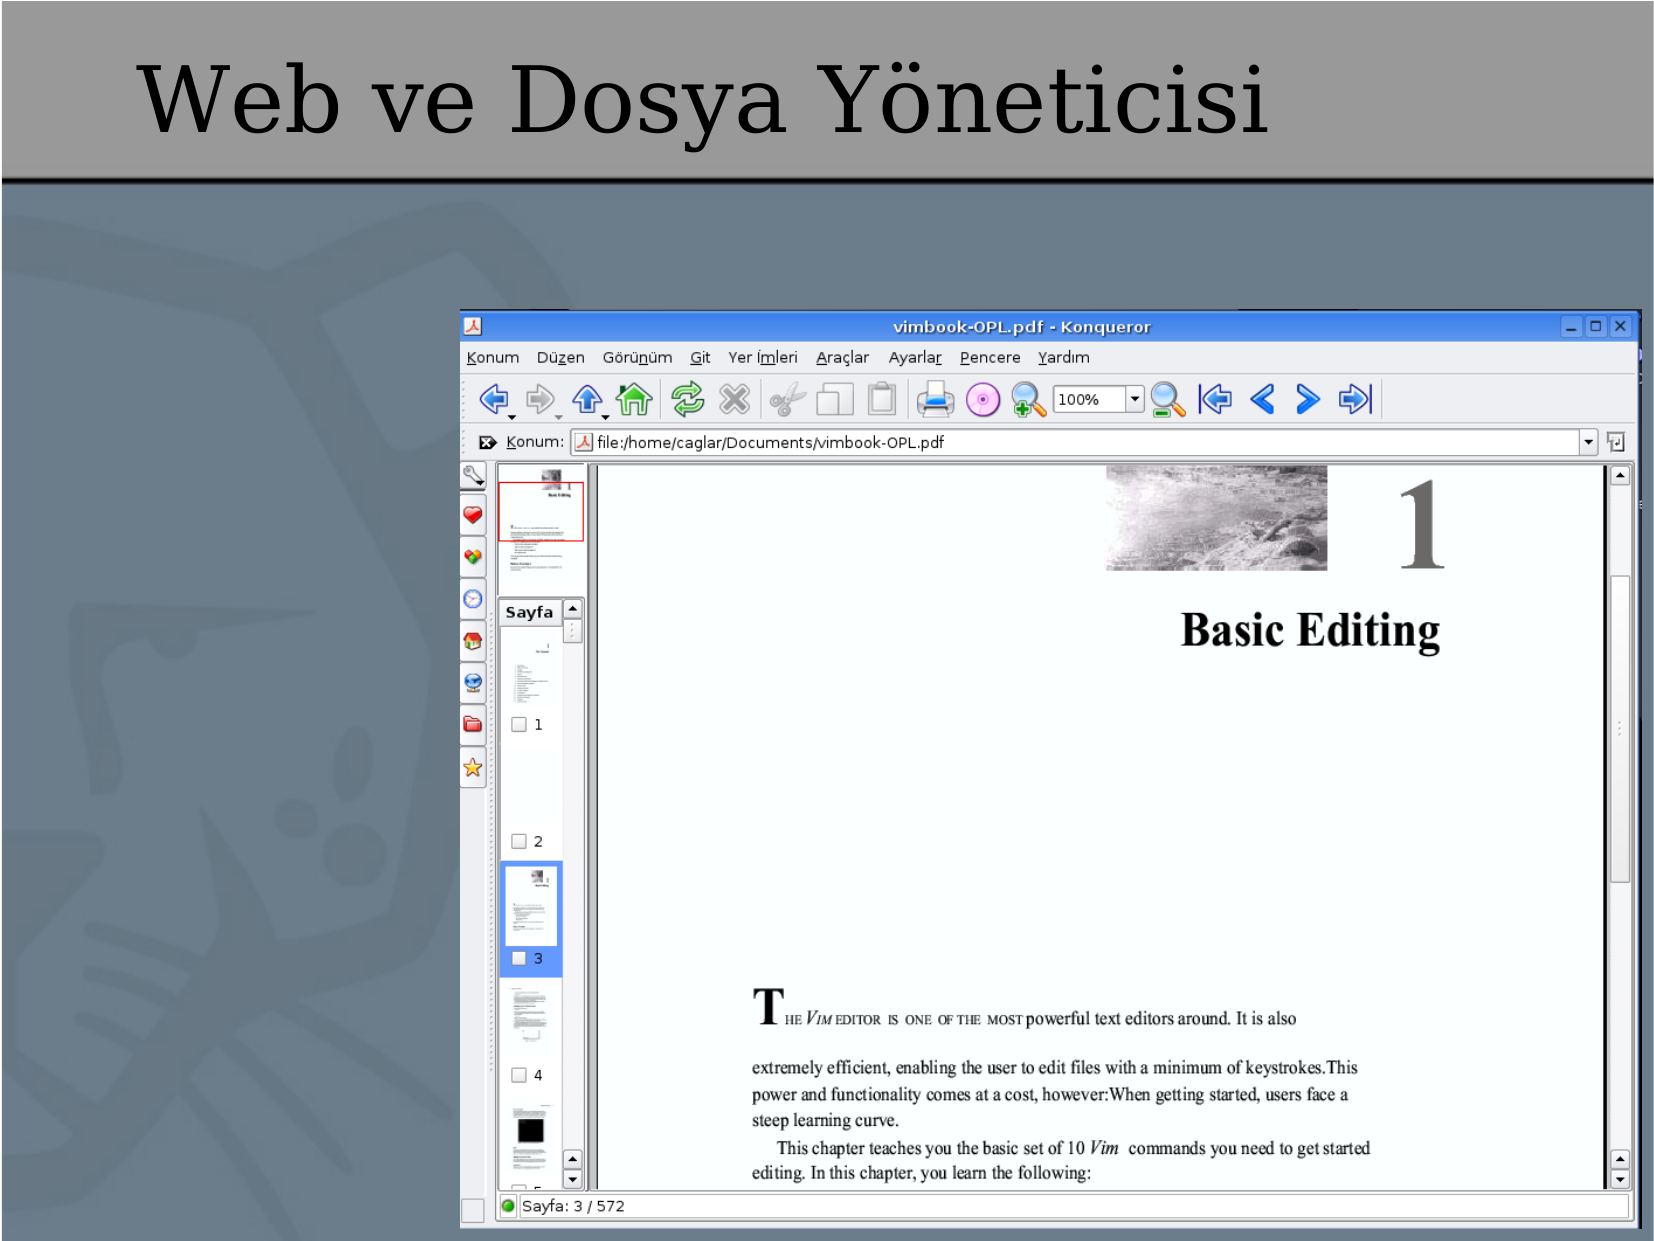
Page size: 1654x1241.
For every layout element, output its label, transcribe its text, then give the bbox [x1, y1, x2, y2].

picture [1, 1, 1654, 1241]
title Web ve Dosya Yöneticisi [0, 0, 1410, 204]
